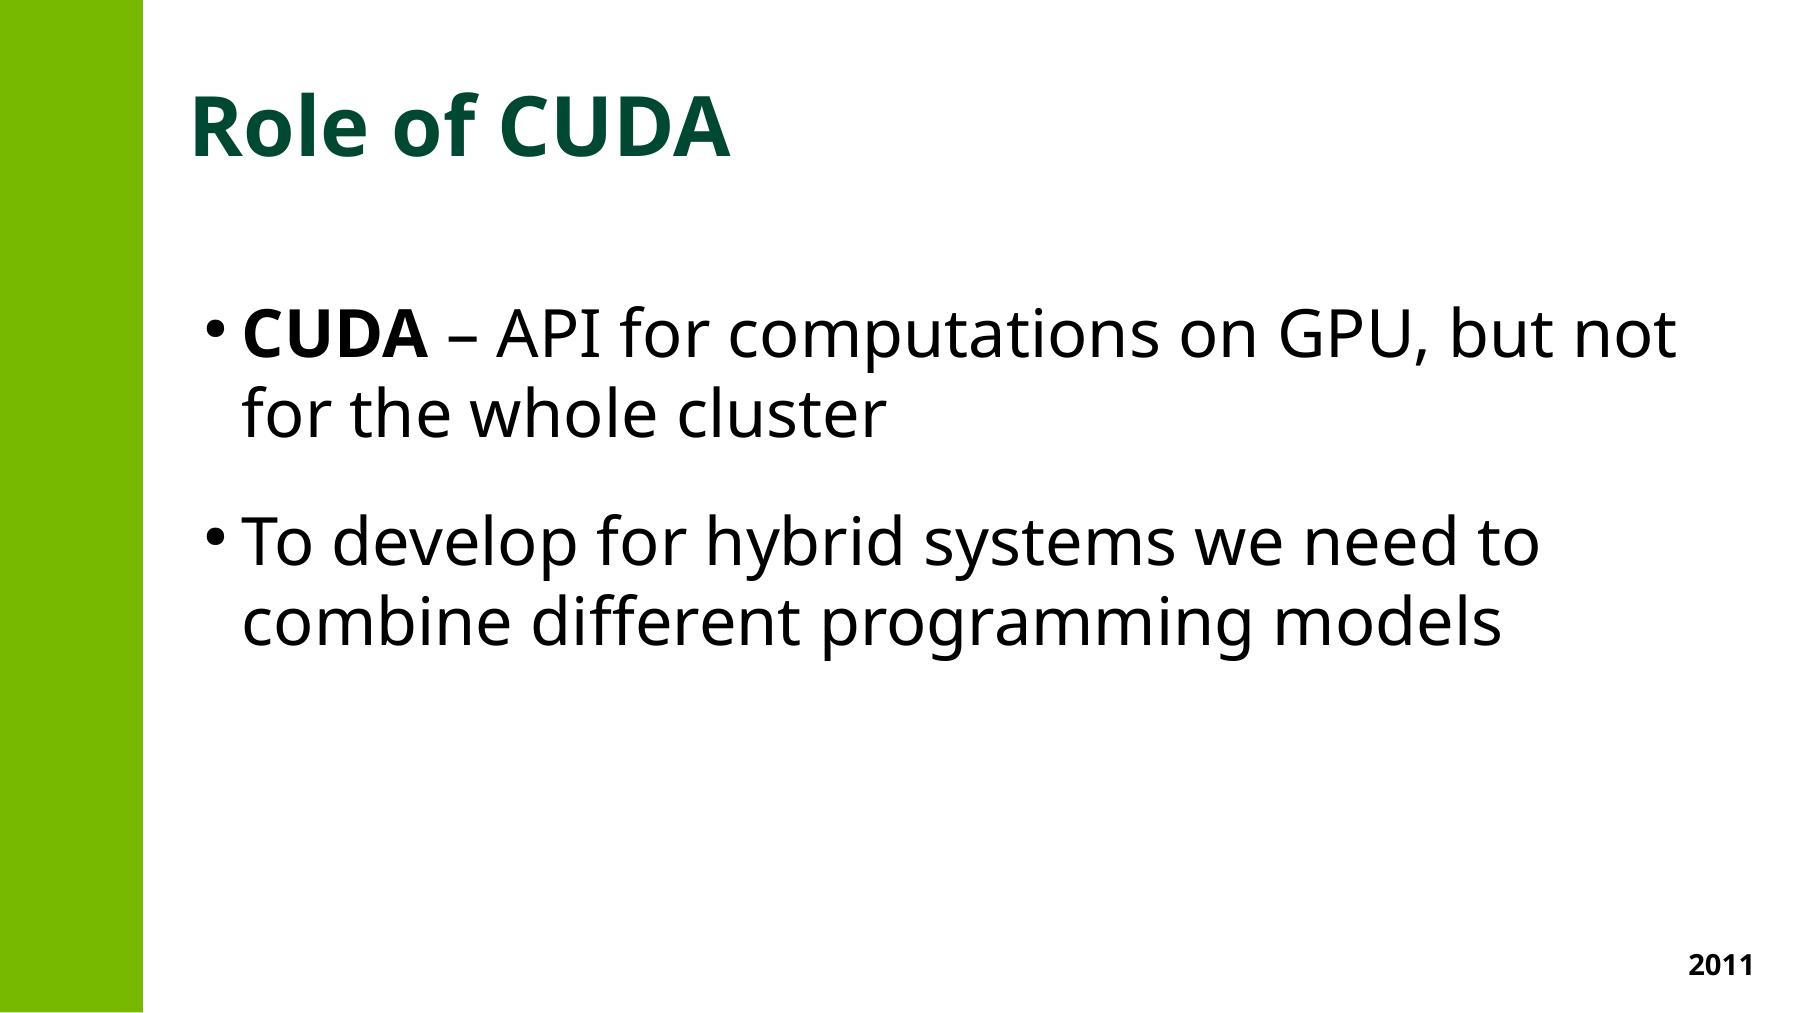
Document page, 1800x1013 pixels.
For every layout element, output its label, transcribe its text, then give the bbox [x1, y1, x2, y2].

list CUDA – API for computations on GPU, but not for the whole cluster To develop for hybrid systems we need to combine different programming models [188, 283, 1733, 953]
title Role of CUDA [188, 40, 1733, 211]
